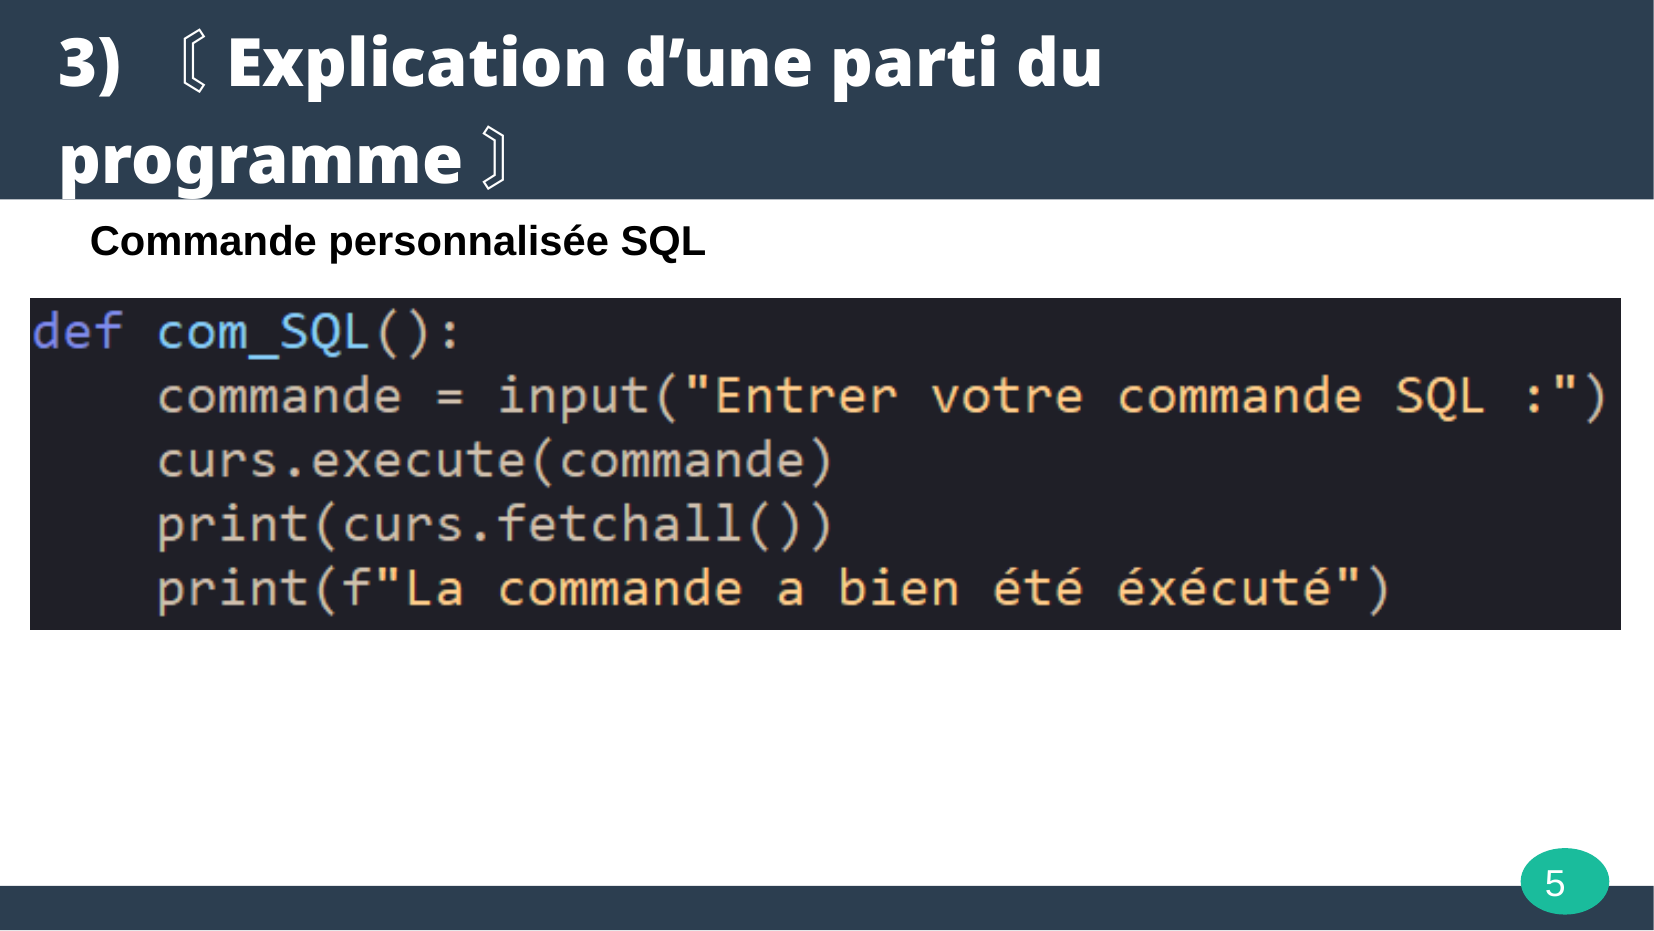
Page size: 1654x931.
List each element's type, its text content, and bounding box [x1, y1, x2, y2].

title 3)〘Explication d’une parti du programme〙 [59, 47, 1595, 166]
text_box Commande personnalisée SQL [75, 210, 766, 298]
text_box 5 [1530, 855, 1576, 912]
picture [30, 298, 1621, 631]
